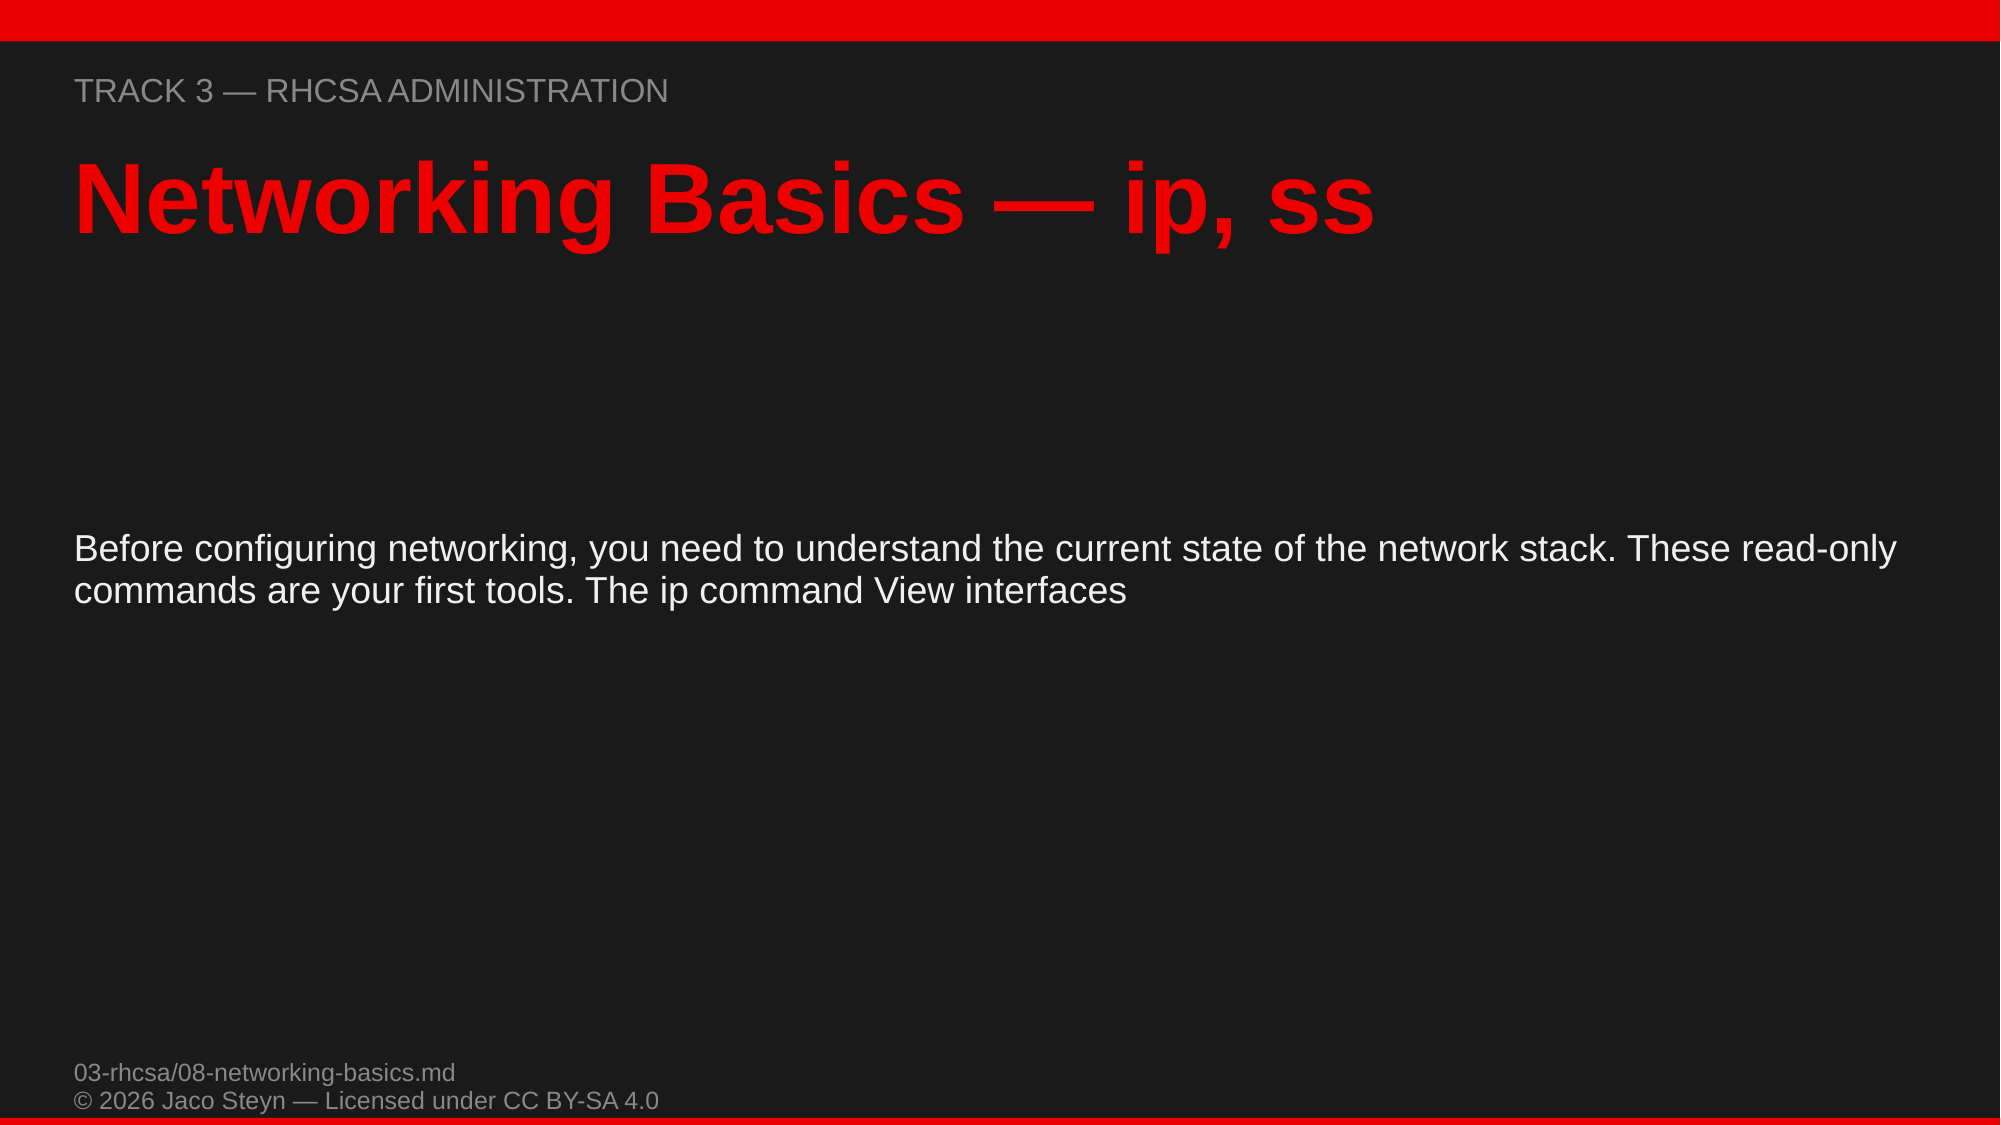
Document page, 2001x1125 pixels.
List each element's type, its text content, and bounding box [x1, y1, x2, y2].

text_box [0, 1117, 2001, 1125]
text_box 03-rhcsa/08-networking-basics.md © 2026 Jaco Steyn — Licensed under CC BY-SA 4.0 [59, 1051, 1942, 1111]
text_box Networking Basics — ip, ss [59, 135, 1942, 461]
text_box [0, 0, 2001, 42]
text_box Before configuring networking, you need to understand the current state of the network stack. These read-only commands are your first tools. The ip command View interfaces [59, 519, 1942, 727]
text_box TRACK 3 — RHCSA ADMINISTRATION [59, 64, 1942, 119]
